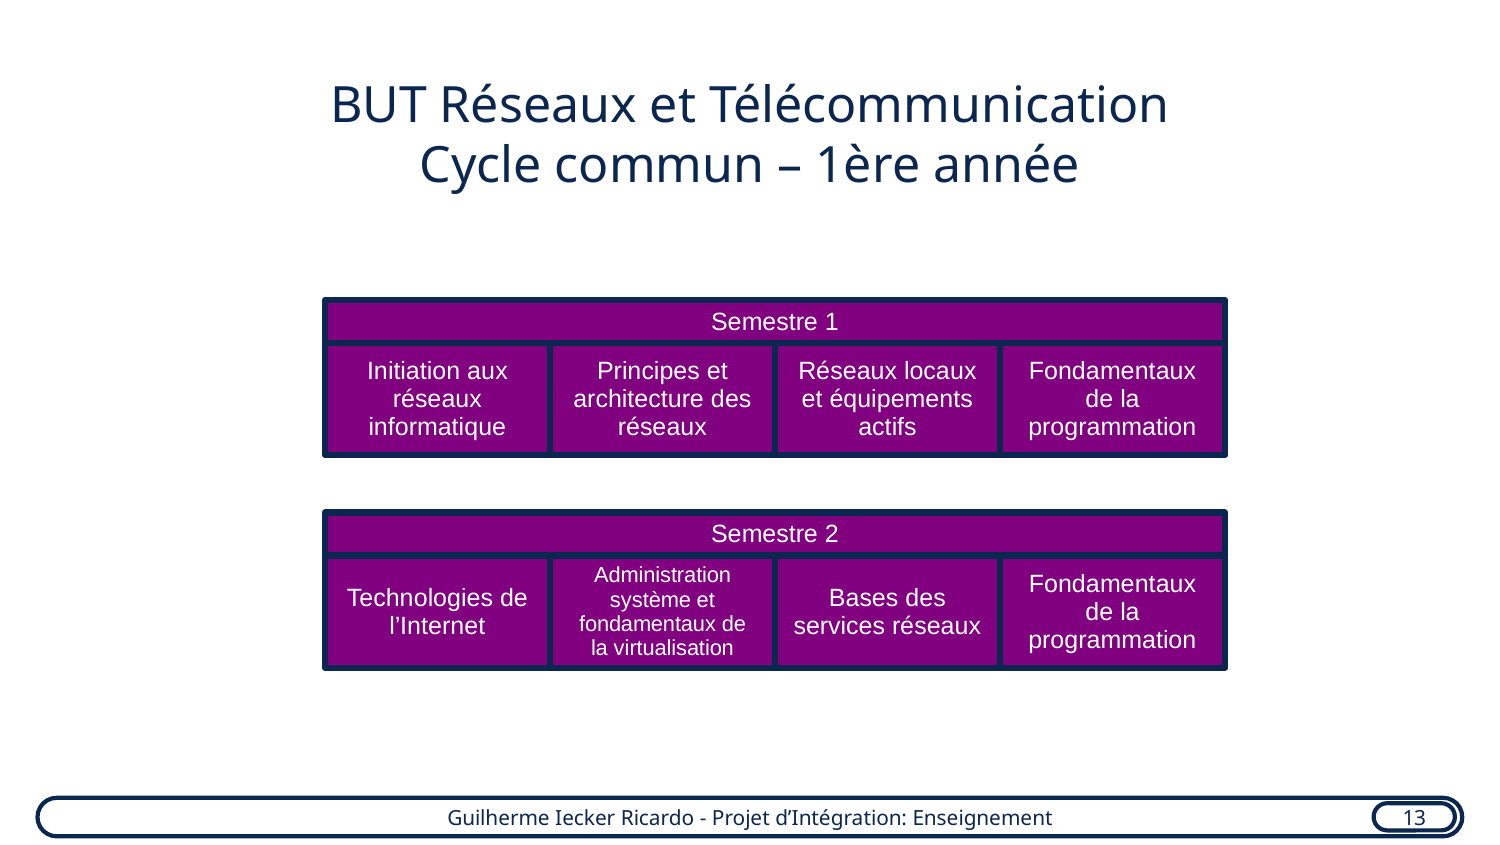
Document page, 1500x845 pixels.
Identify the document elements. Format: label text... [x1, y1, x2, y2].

text_box Principes et architecture des réseaux [550, 343, 775, 456]
title BUT Réseaux et Télécommunication Cycle commun – 1ère année [0, 57, 1500, 213]
text_box Technologies de l’Internet [325, 556, 550, 668]
text_box Semestre 2 [325, 512, 1226, 556]
text_box 13 [1373, 803, 1455, 831]
text_box Semestre 1 [325, 299, 1226, 343]
text_box Réseaux locaux et équipements actifs [775, 343, 1000, 456]
text_box Initiation aux réseaux informatique [325, 343, 550, 456]
text_box Fondamentaux de la programmation [1000, 556, 1226, 668]
text_box Fondamentaux de la programmation [1000, 343, 1226, 456]
text_box Administration système et fondamentaux de la virtualisation [550, 556, 775, 668]
text_box Bases des services réseaux [775, 556, 1000, 668]
text_box Guilherme Iecker Ricardo - Projet d’Intégration: Enseignement [37, 797, 1463, 837]
